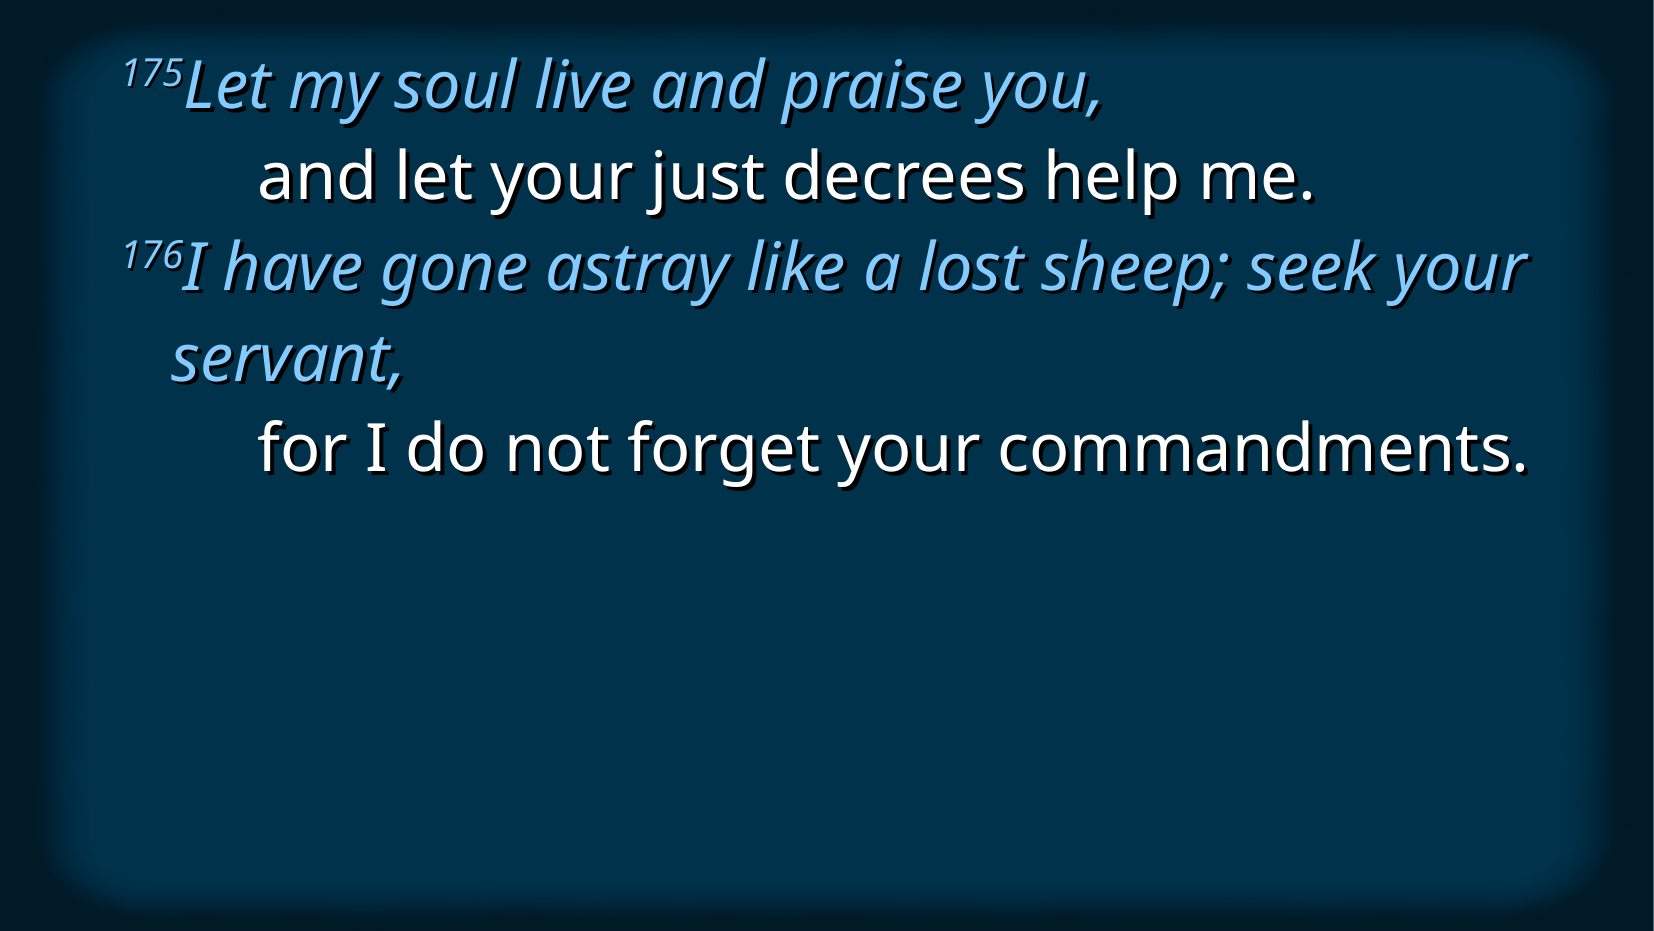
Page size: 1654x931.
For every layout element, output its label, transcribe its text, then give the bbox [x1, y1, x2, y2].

text_box 175Let my soul live and praise you, and let your just decrees help me. 176I have gone astray like a lost sheep; seek your servant, for I do not forget your commandments. [105, 30, 1576, 489]
picture [0, 0, 1654, 931]
